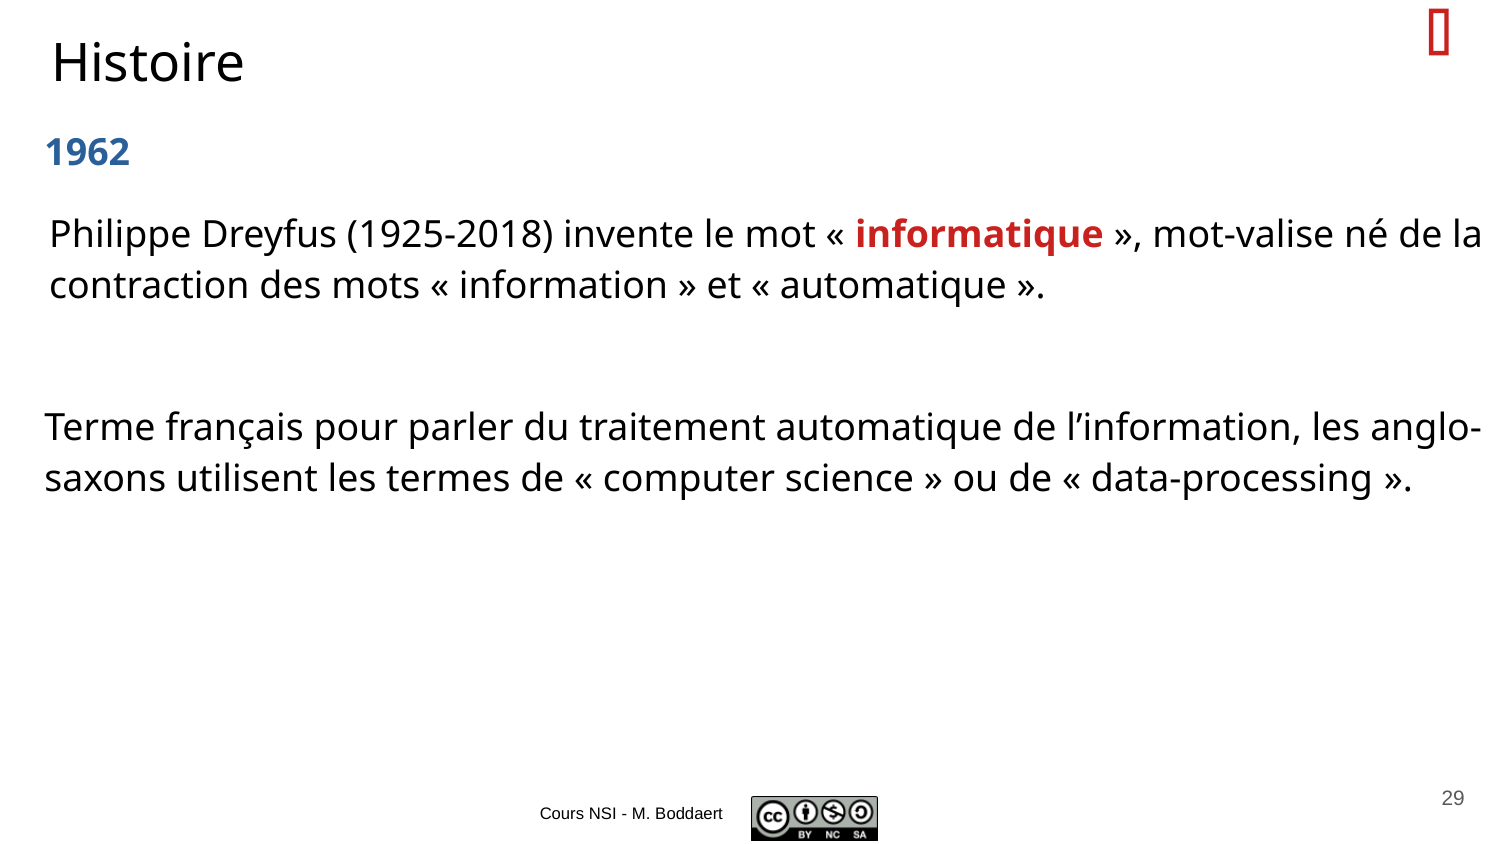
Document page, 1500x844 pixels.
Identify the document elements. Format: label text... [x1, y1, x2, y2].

text_box Terme français pour parler du traitement automatique de l’information, les anglo-saxons utilisent les termes de « computer science » ou de « data-processing ». [29, 393, 1500, 502]
picture [751, 796, 878, 841]
title Histoire [51, 13, 1449, 108]
slide_number <numéro> [1389, 764, 1480, 830]
text_box 1962 [29, 120, 1477, 178]
text_box Philippe Dreyfus (1925-2018) invente le mot « informatique », mot-valise né de la contraction des mots « information » et « automatique ». [34, 200, 1500, 303]
text_box  [1413, 0, 1500, 90]
